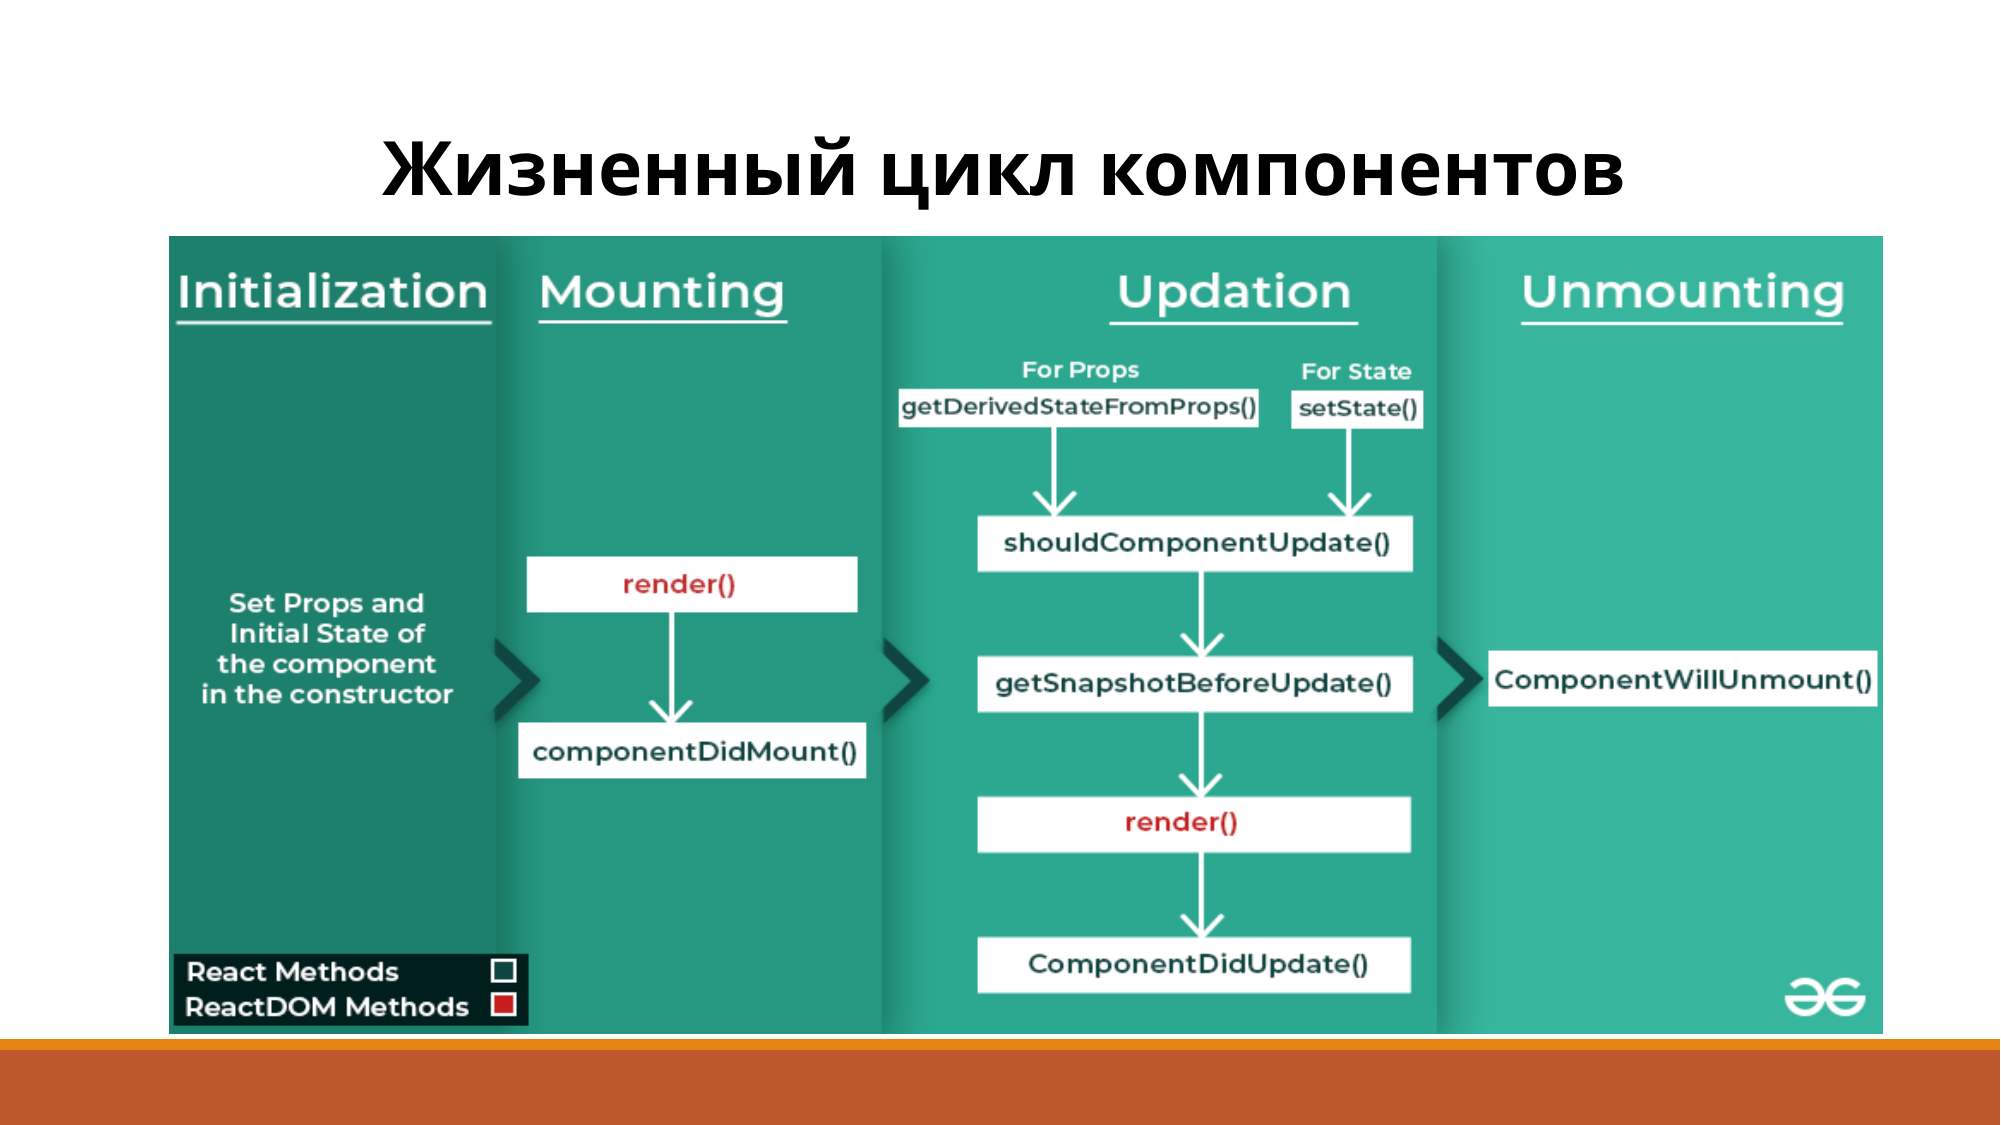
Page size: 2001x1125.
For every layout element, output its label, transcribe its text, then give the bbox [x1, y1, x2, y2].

title Жизненный цикл компонентов [180, 47, 1830, 236]
picture [169, 236, 1883, 1034]
